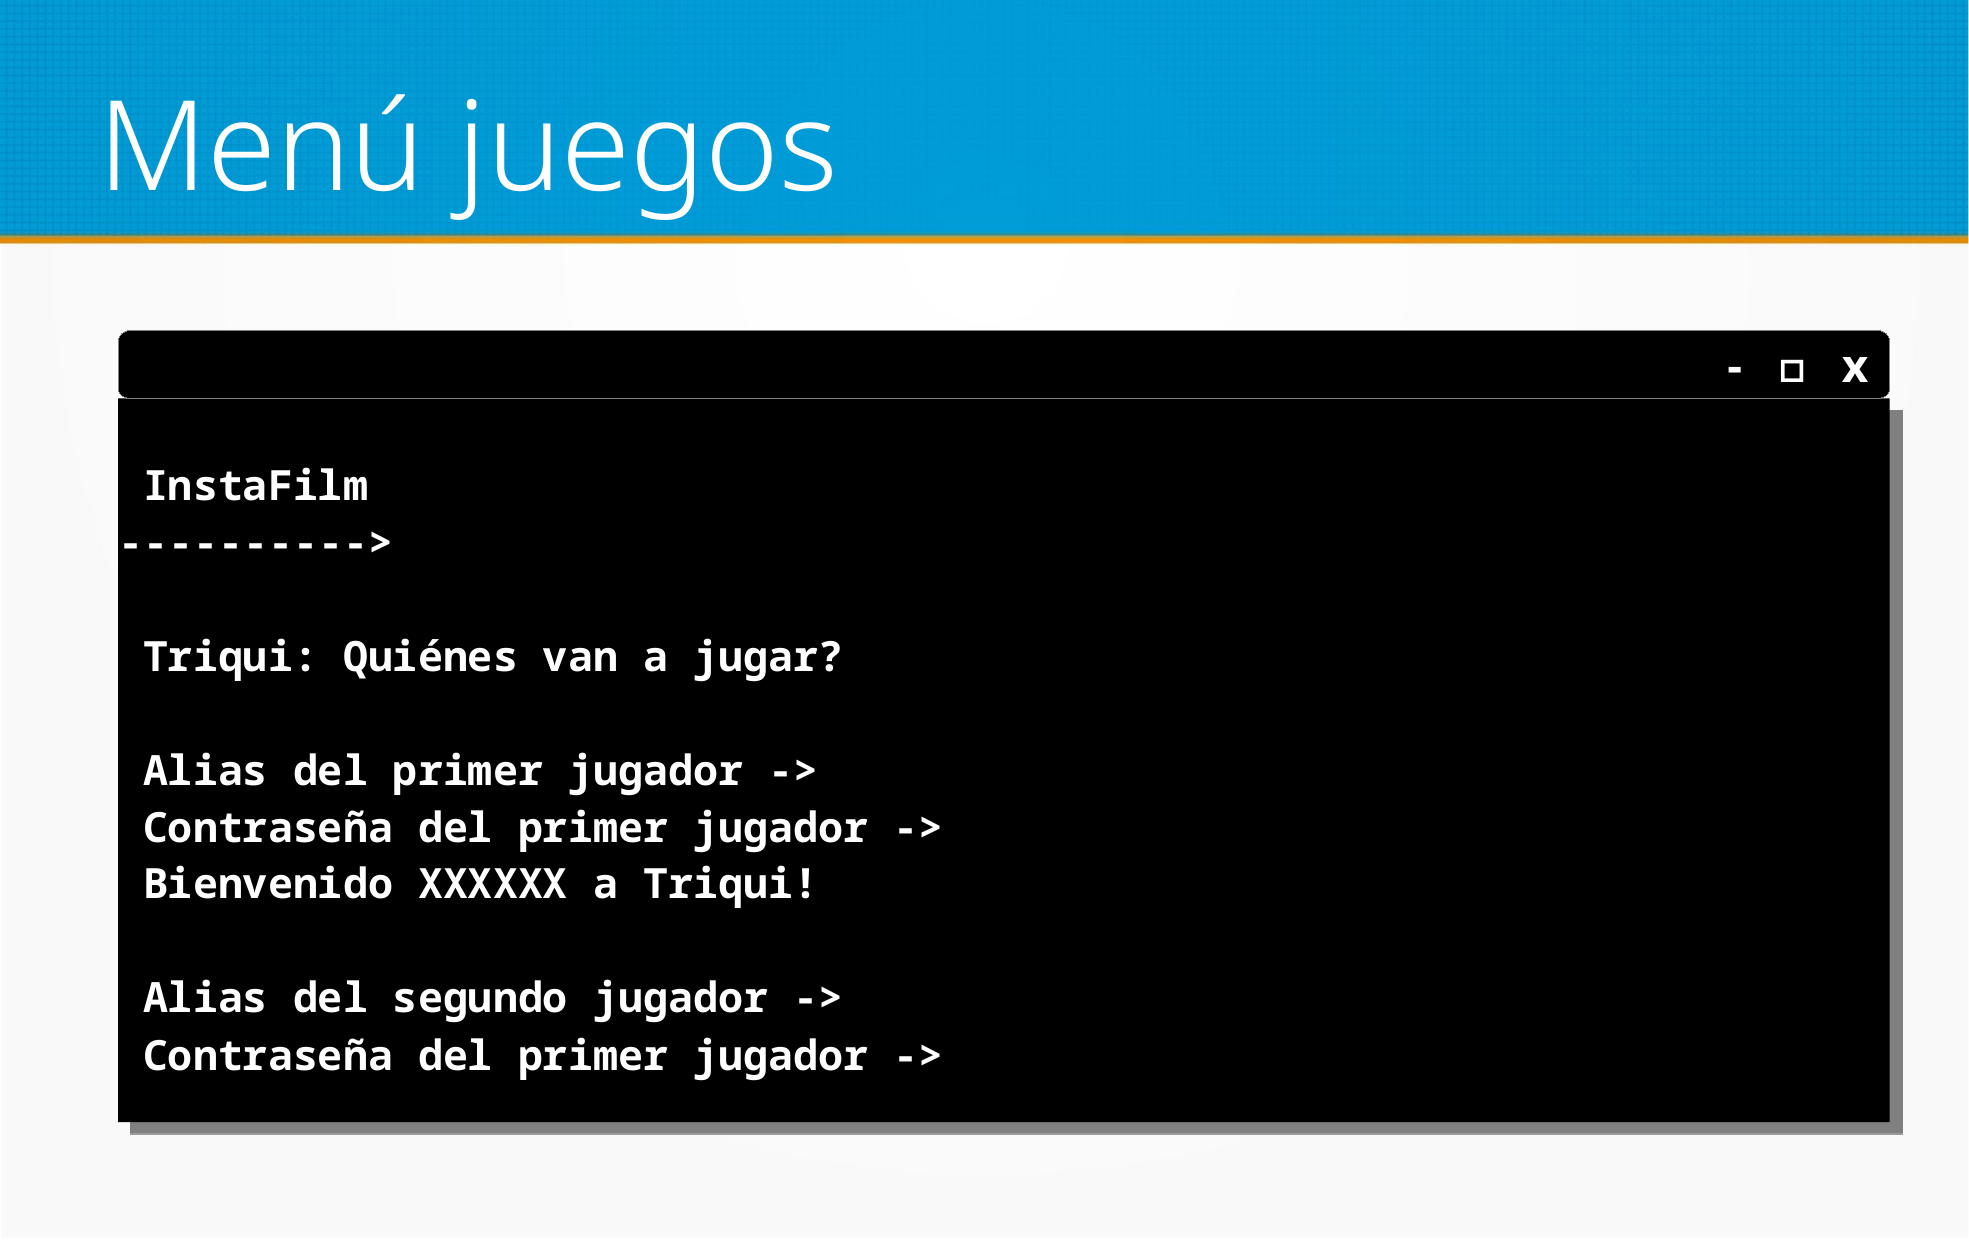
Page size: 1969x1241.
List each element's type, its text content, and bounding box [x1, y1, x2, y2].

text_box - □ x [118, 330, 1890, 399]
picture [0, 233, 1969, 1241]
text_box InstaFilm ----------> Triqui: Quiénes van a jugar? Alias del primer jugador -> Contraseña del primer jugador -> Bienvenido XXXXXX a Triqui! Alias del segundo jugador -> Contraseña del primer jugador -> [118, 398, 1890, 1123]
title Menú juegos [98, 19, 1870, 227]
